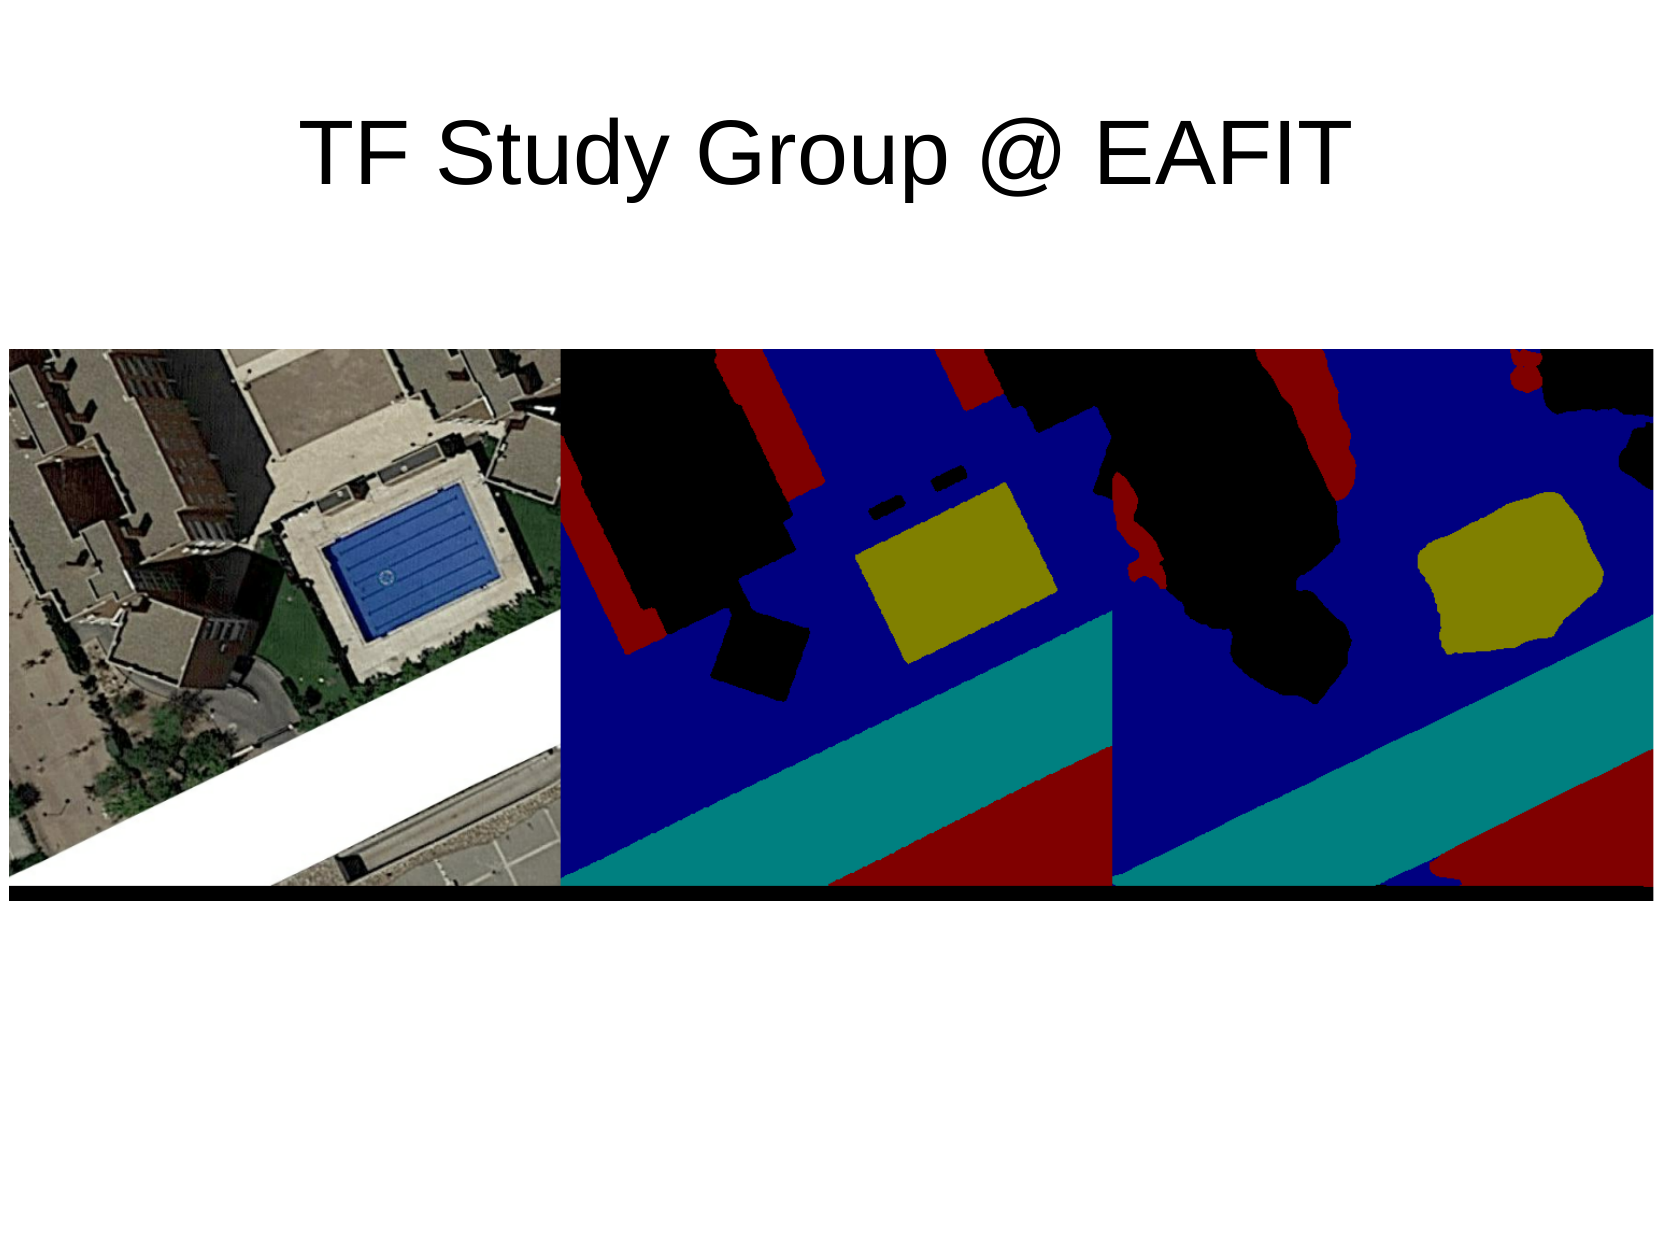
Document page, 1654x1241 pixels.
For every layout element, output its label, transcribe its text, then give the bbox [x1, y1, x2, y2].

picture [9, 349, 1654, 901]
title TF Study Group @ EAFIT [82, 49, 1571, 257]
